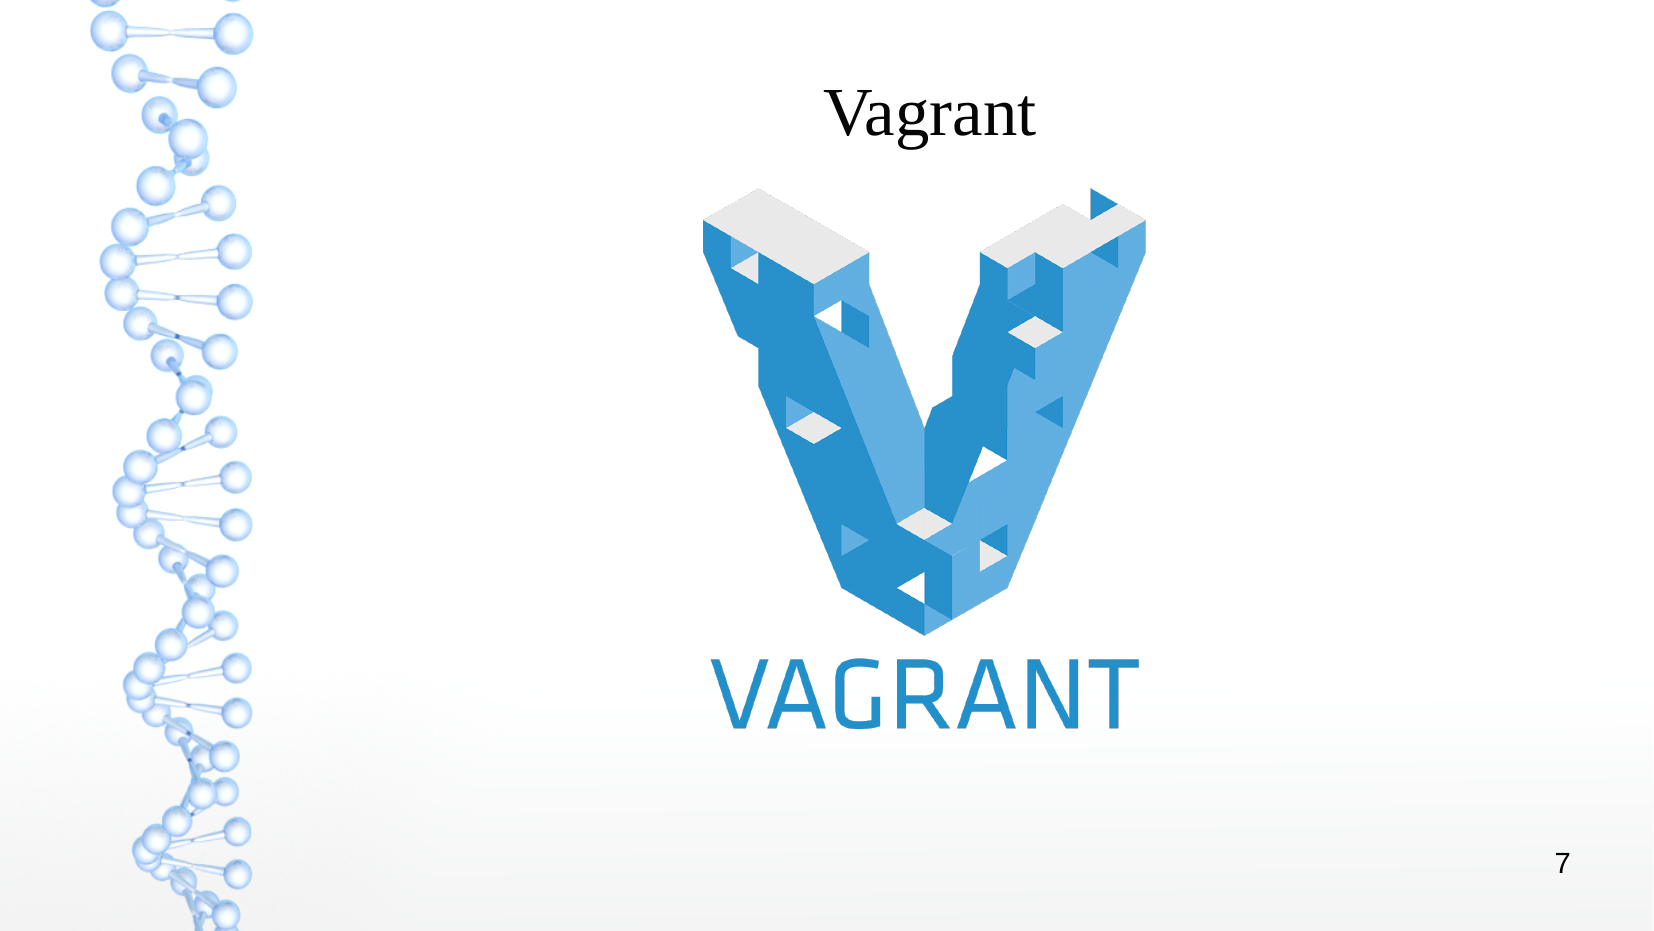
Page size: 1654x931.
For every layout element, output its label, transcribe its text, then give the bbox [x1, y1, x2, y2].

title Vagrant [265, 35, 1595, 189]
picture [0, 0, 1654, 931]
